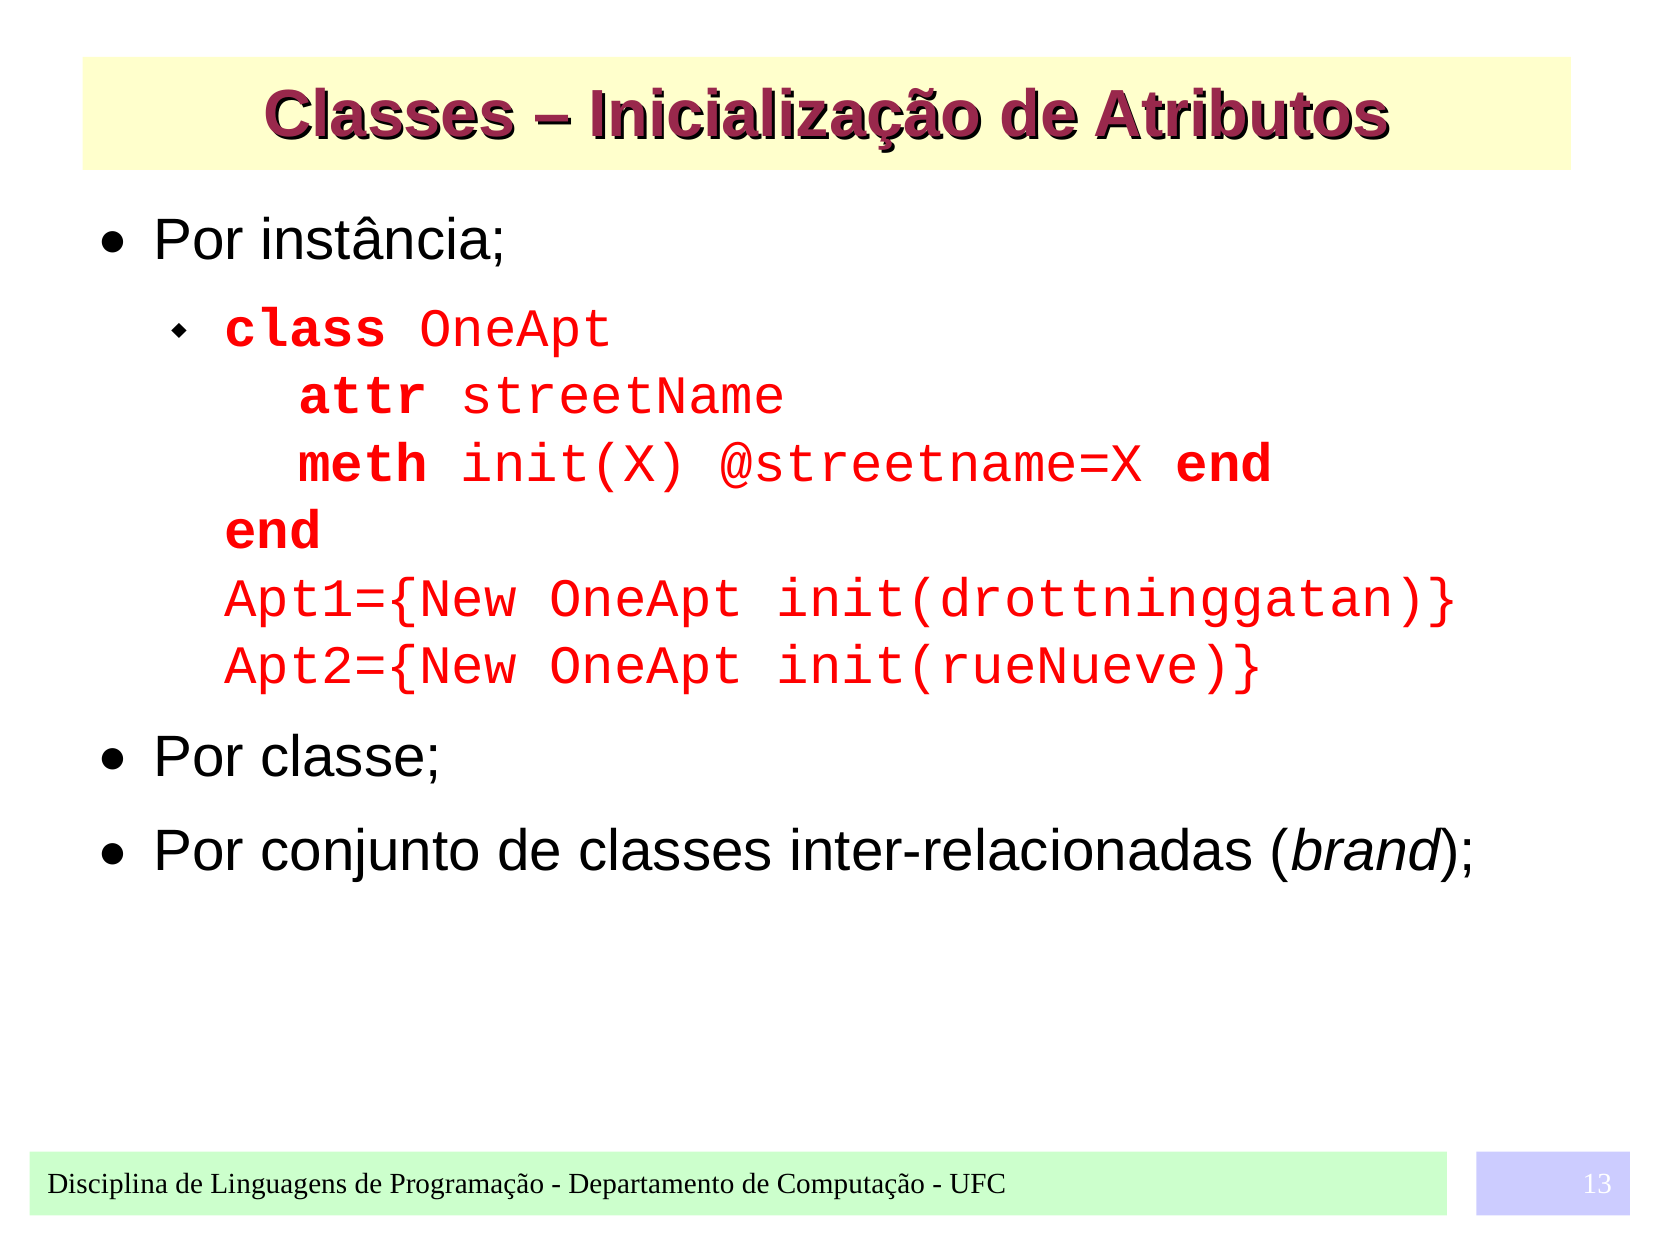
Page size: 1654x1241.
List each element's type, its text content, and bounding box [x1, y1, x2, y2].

title Classes – Inicialização de Atributos [82, 56, 1571, 170]
list Por instância; class OneApt attr streetName meth init(X) @streetname=X end end Apt1={New OneApt init(drottninggatan)} Apt2={New OneApt init(rueNueve)} Por classe; Por conjunto de classes inter-relacionadas (brand); [82, 206, 1571, 1137]
